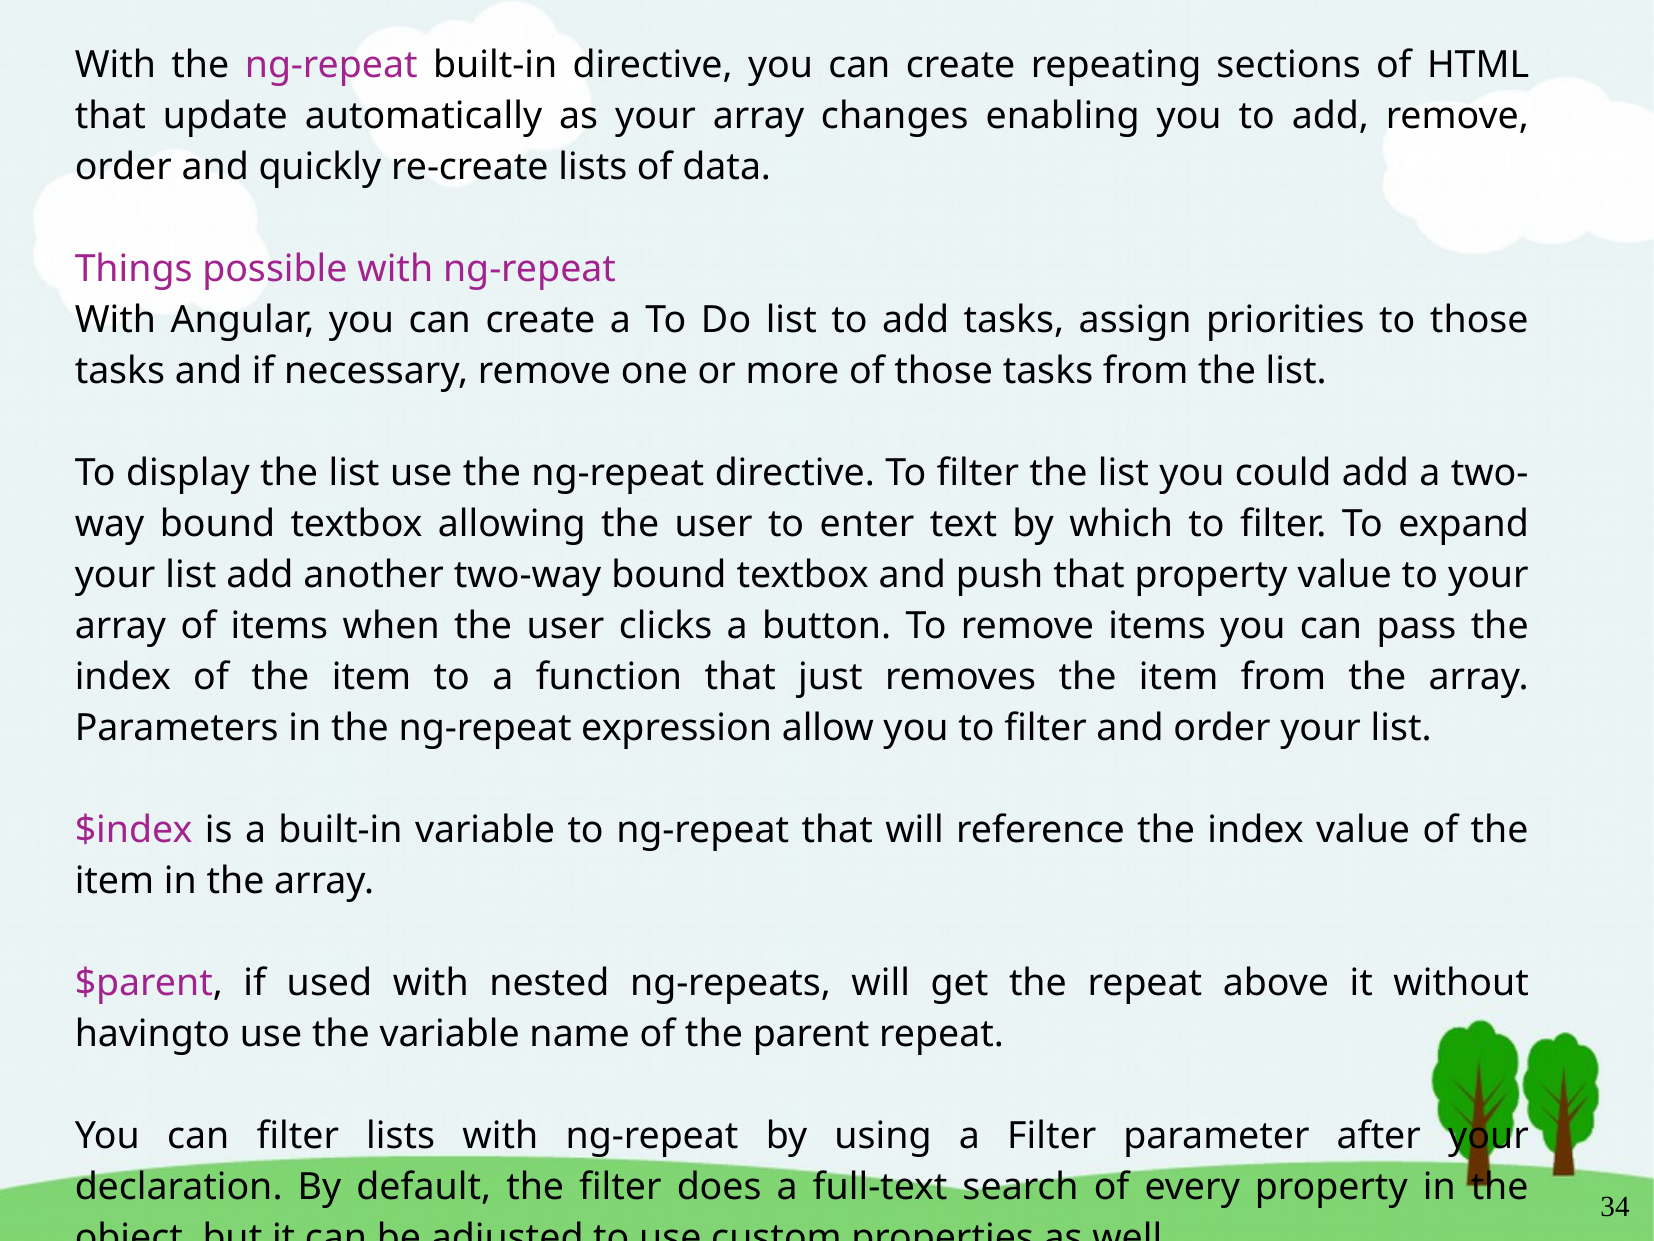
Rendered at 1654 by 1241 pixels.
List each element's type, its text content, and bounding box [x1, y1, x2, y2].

picture [349, 1232, 360, 1241]
picture [456, 1232, 468, 1241]
picture [405, 1232, 415, 1238]
picture [136, 1232, 146, 1238]
picture [1000, 1232, 1010, 1238]
picture [894, 1232, 906, 1241]
picture [79, 1232, 91, 1241]
picture [857, 1232, 869, 1241]
picture [825, 1232, 835, 1241]
picture [686, 1232, 696, 1238]
picture [103, 1232, 115, 1241]
text_box With the ng-repeat built-in directive, you can create repeating sections of HTML that update automatically as your array changes enabling you to add, remove, order and quickly re-create lists of data. Things possible with ng-repeat With Angular, you can create a To Do list to add tasks, assign priorities to those tasks and if necessary, remove one or more of those tasks from the list. To display the list use the ng-repeat directive. To filter the list you could add a two-way bound textbox allowing the user to enter text by which to filter. To expand your list add another two-way bound textbox and push that property value to your array of items when the user clicks a button. To remove items you can pass the index of the item to a function that just removes the item from the array. Parameters in the ng-repeat expression allow you to filter and order your list. $index is a built-in variable to ng-repeat that will reference the index value of the item in the array. $parent, if used with nested ng-repeats, will get the repeat above it without havingto use the variable name of the parent repeat. You can filter lists with ng-repeat by using a Filter parameter after your declaration. By default, the filter does a full-text search of every property in the object, but it can be adjusted to use custom properties as well. [60, 30, 1546, 1036]
picture [0, 0, 1654, 1241]
picture [812, 1232, 822, 1241]
picture [917, 1232, 929, 1241]
picture [611, 1232, 623, 1241]
picture [789, 1232, 801, 1241]
picture [940, 1232, 950, 1238]
picture [208, 1232, 220, 1241]
picture [1127, 1232, 1137, 1238]
picture [565, 1232, 577, 1241]
picture [545, 1232, 555, 1238]
picture [382, 1232, 394, 1241]
